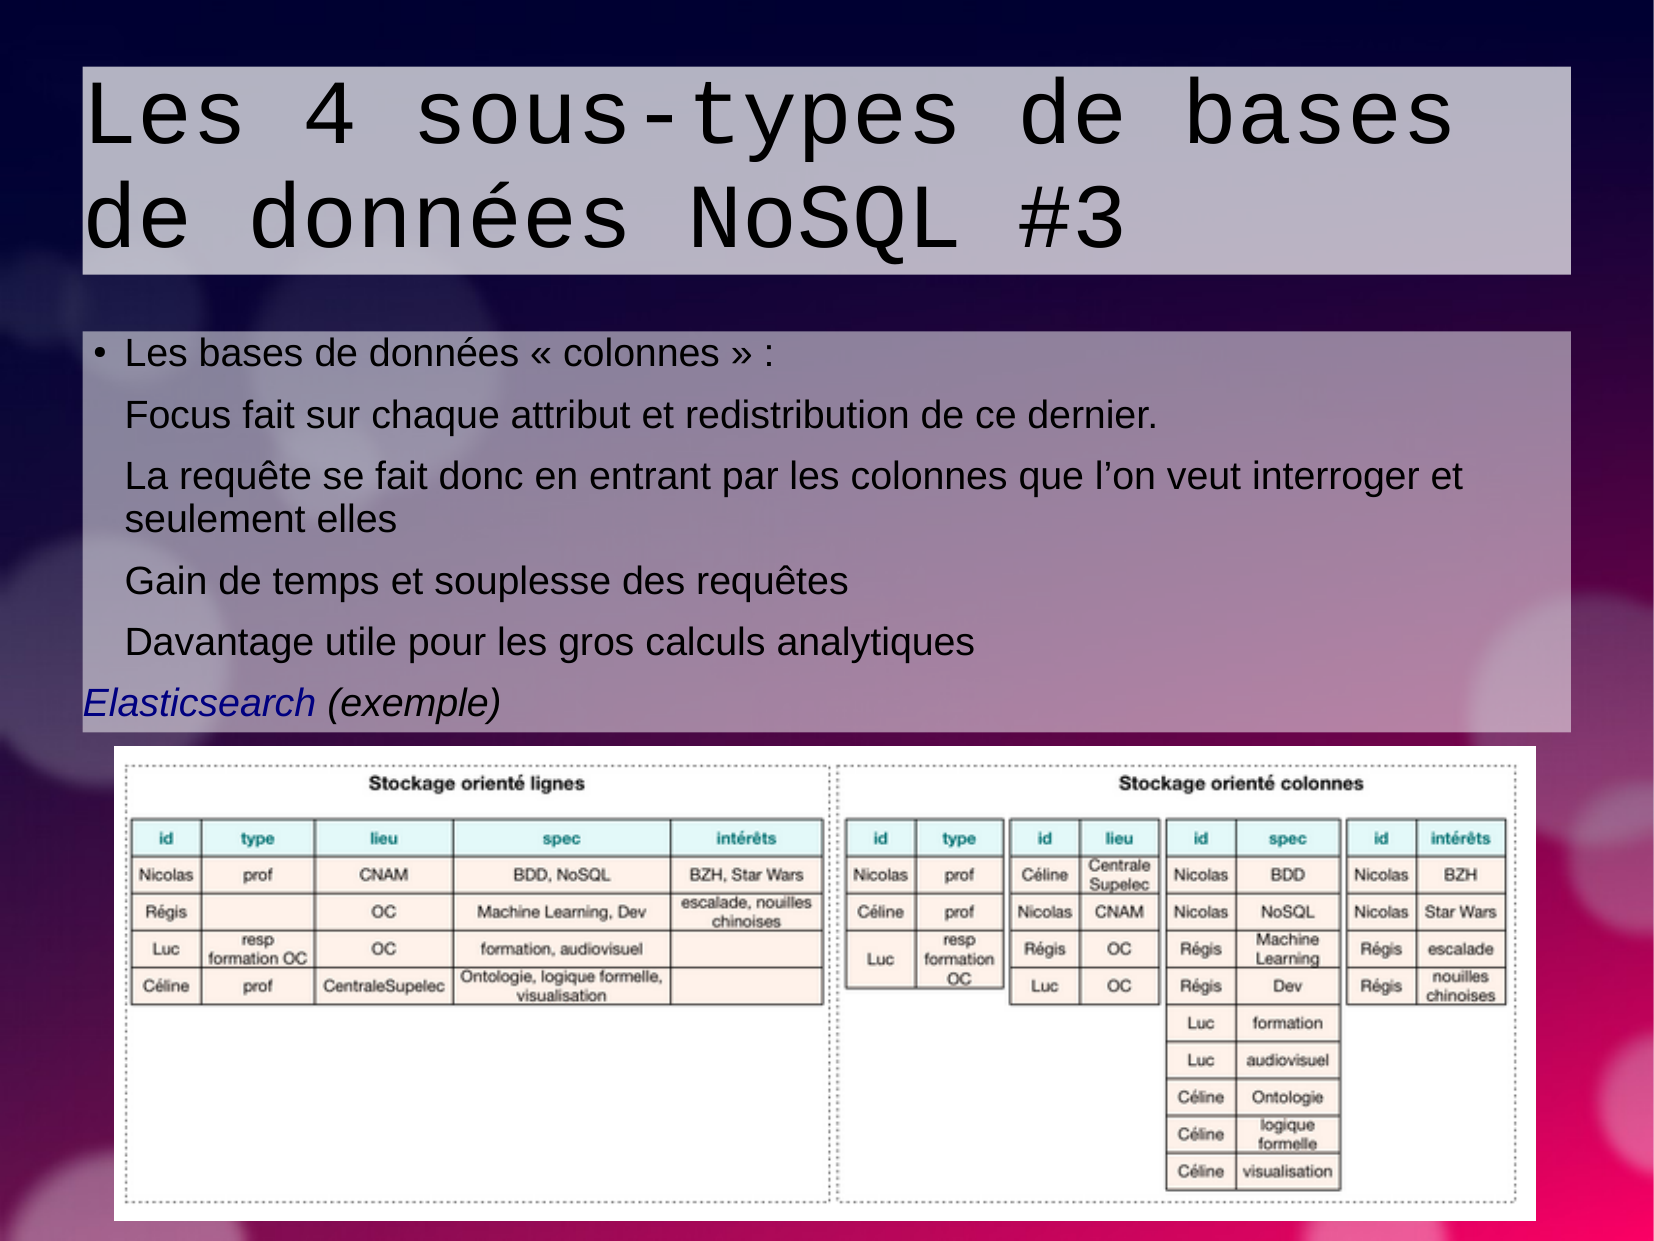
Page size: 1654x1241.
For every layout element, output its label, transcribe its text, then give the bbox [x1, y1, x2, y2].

title Les 4 sous-types de bases de données NoSQL #3 [82, 67, 1571, 275]
list Les bases de données « colonnes » : Focus fait sur chaque attribut et redistribution de ce dernier. La requête se fait donc en entrant par les colonnes que l’on veut interroger et seulement elles Gain de temps et souplesse des requêtes Davantage utile pour les gros calculs analytiques Elasticsearch (exemple) [82, 331, 1571, 733]
picture [0, 0, 1654, 1241]
